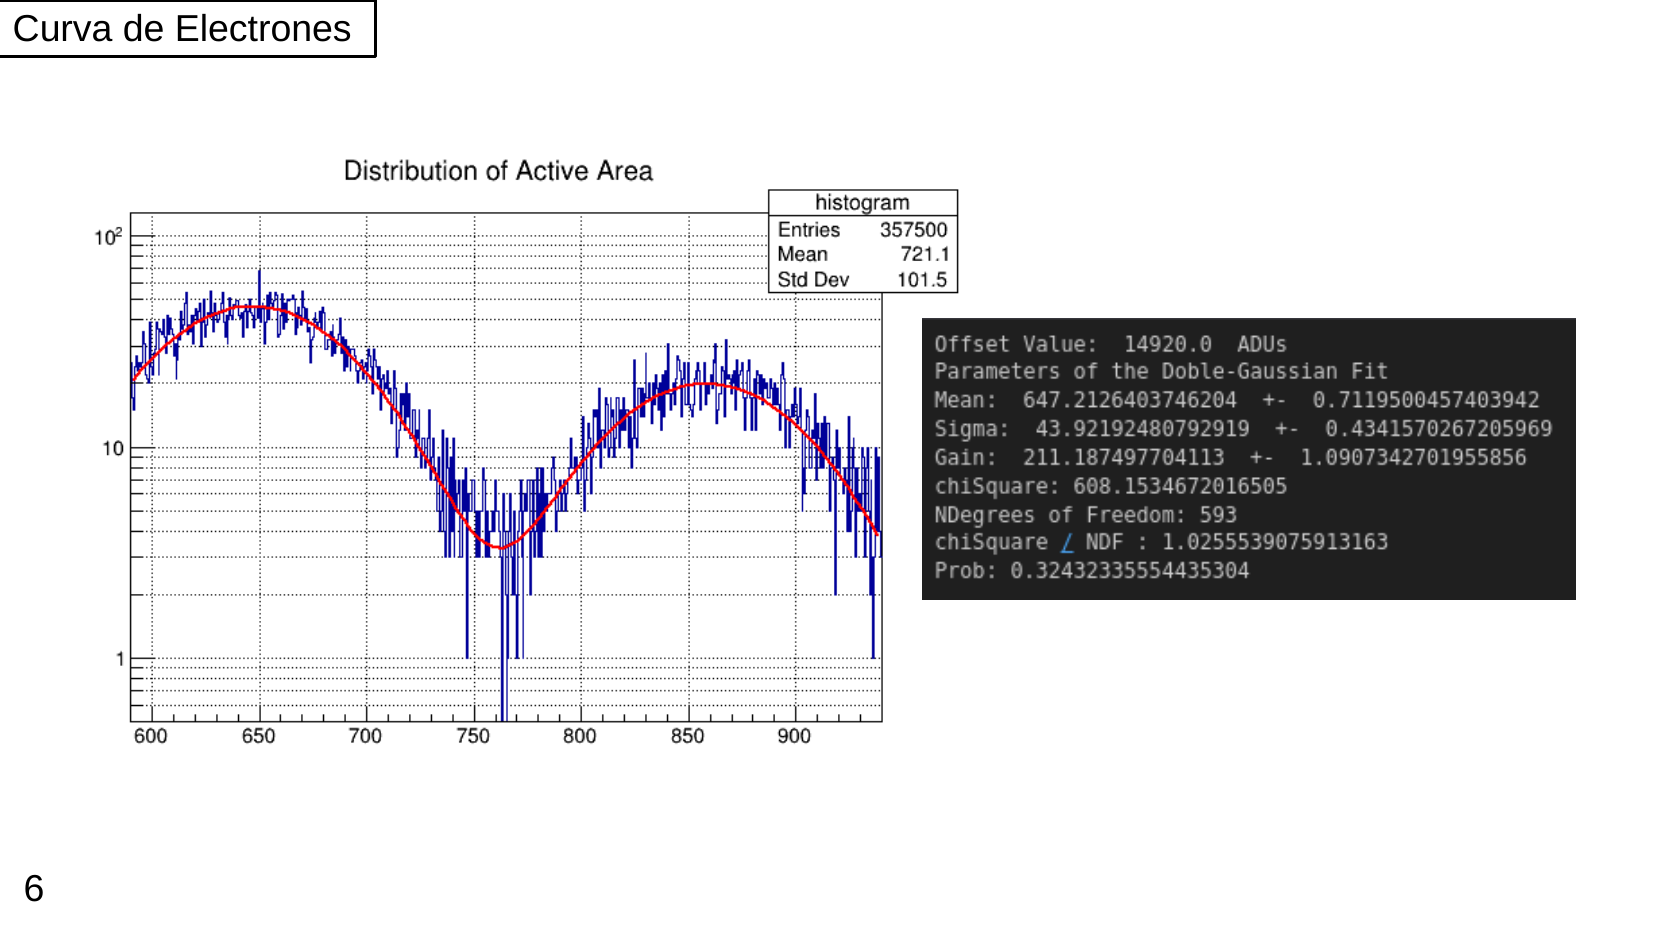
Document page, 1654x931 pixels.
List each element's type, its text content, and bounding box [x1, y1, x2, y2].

text_box Curva de Electrones [0, 0, 376, 57]
picture [37, 149, 1576, 786]
text_box <number> [8, 860, 638, 931]
